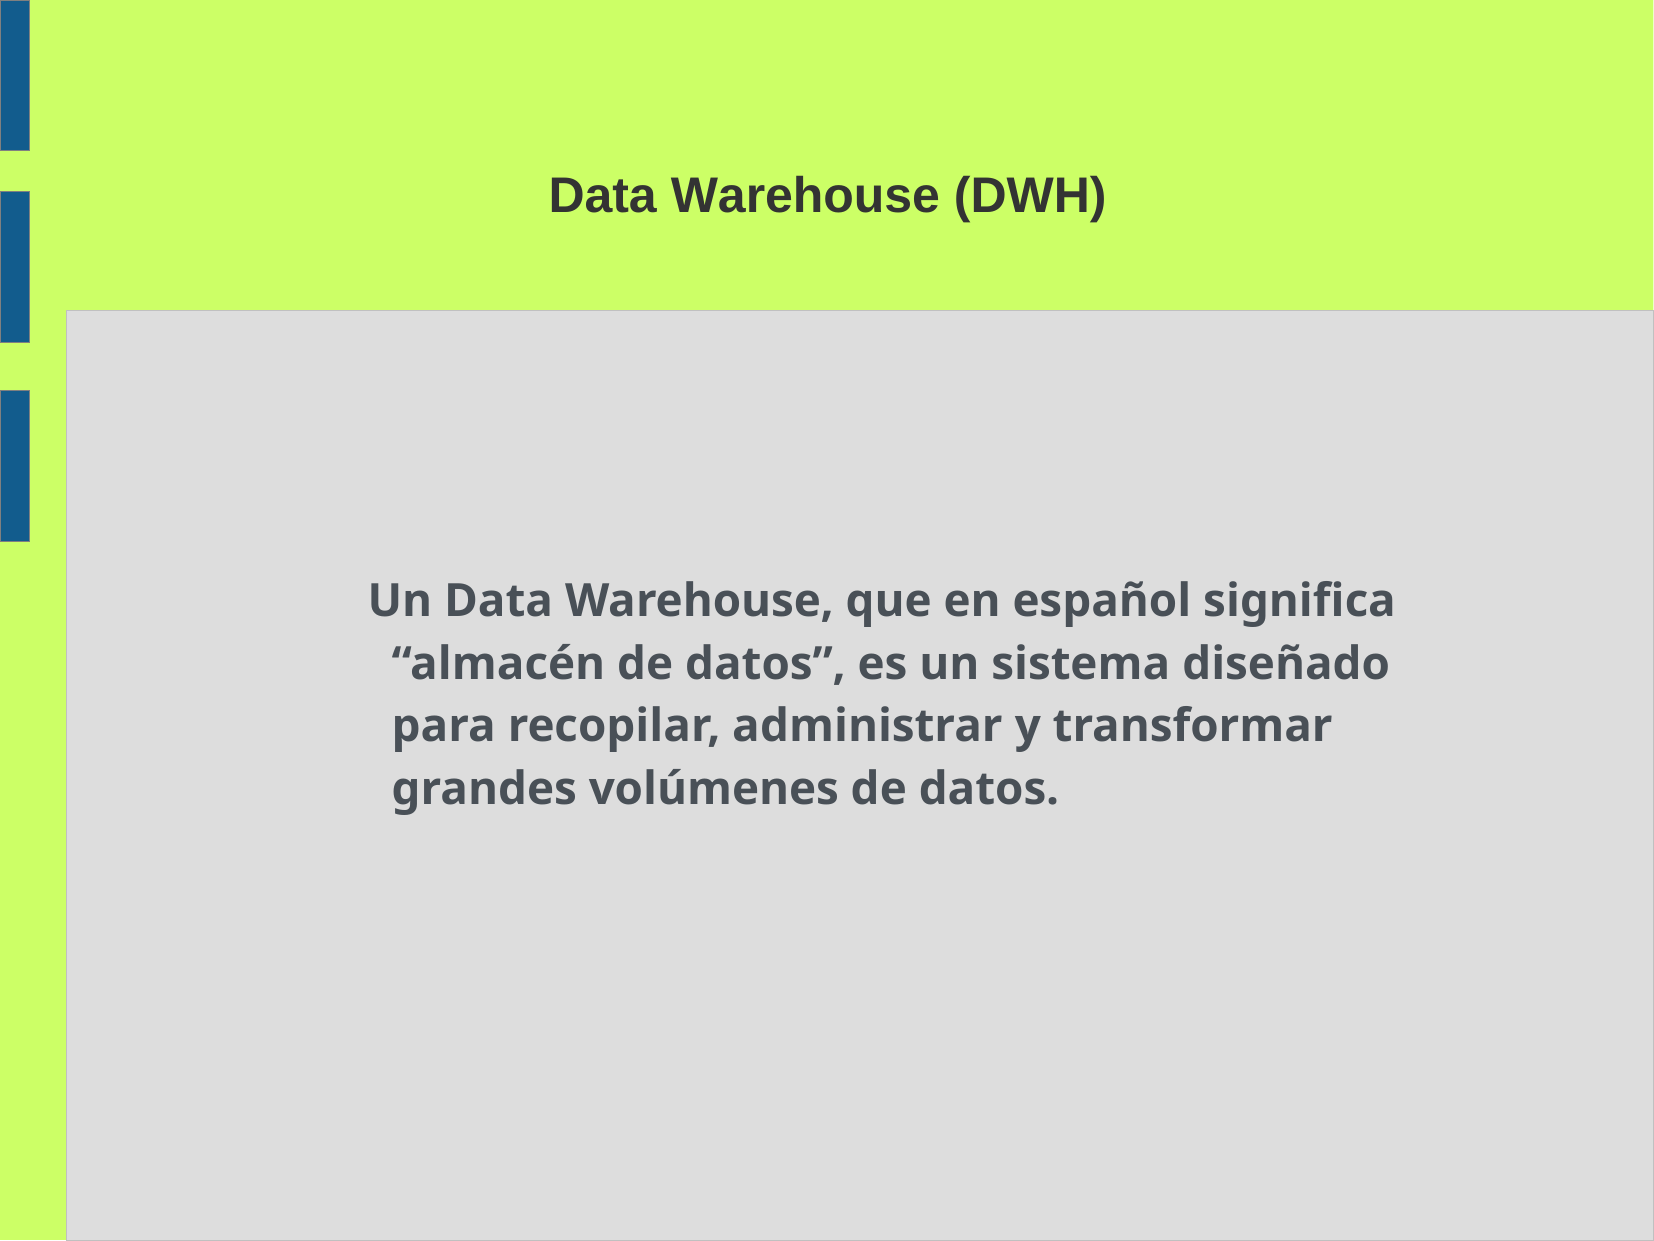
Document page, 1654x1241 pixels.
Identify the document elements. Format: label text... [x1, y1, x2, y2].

title Data Warehouse (DWH) [121, 91, 1534, 299]
subtitle Un Data Warehouse, que en español significa “almacén de datos”, es un sistema diseñado para recopilar, administrar y transformar grandes volúmenes de datos. [356, 377, 1406, 1008]
